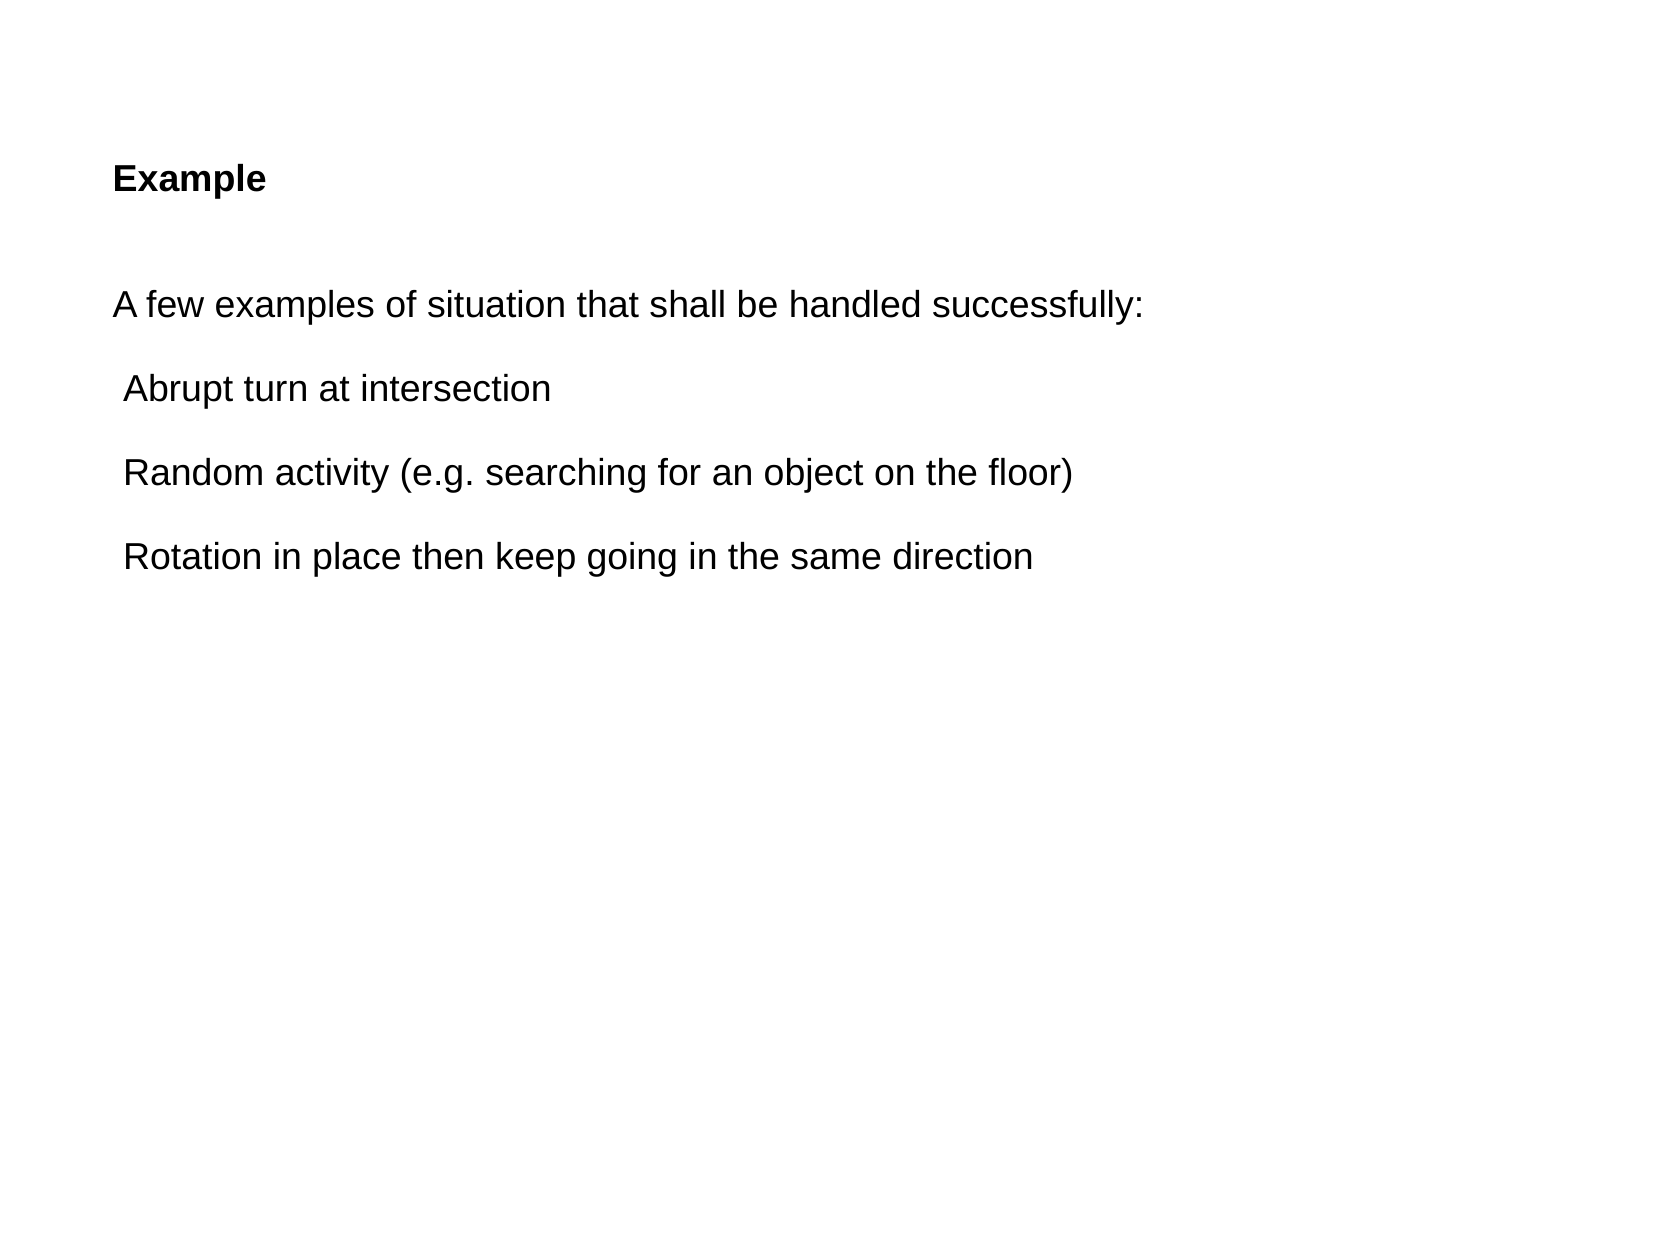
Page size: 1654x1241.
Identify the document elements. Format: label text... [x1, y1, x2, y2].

text_box Example A few examples of situation that shall be handled successfully: Abrupt turn at intersection Random activity (e.g. searching for an object on the floor) Rotation in place then keep going in the same direction [97, 150, 1613, 780]
